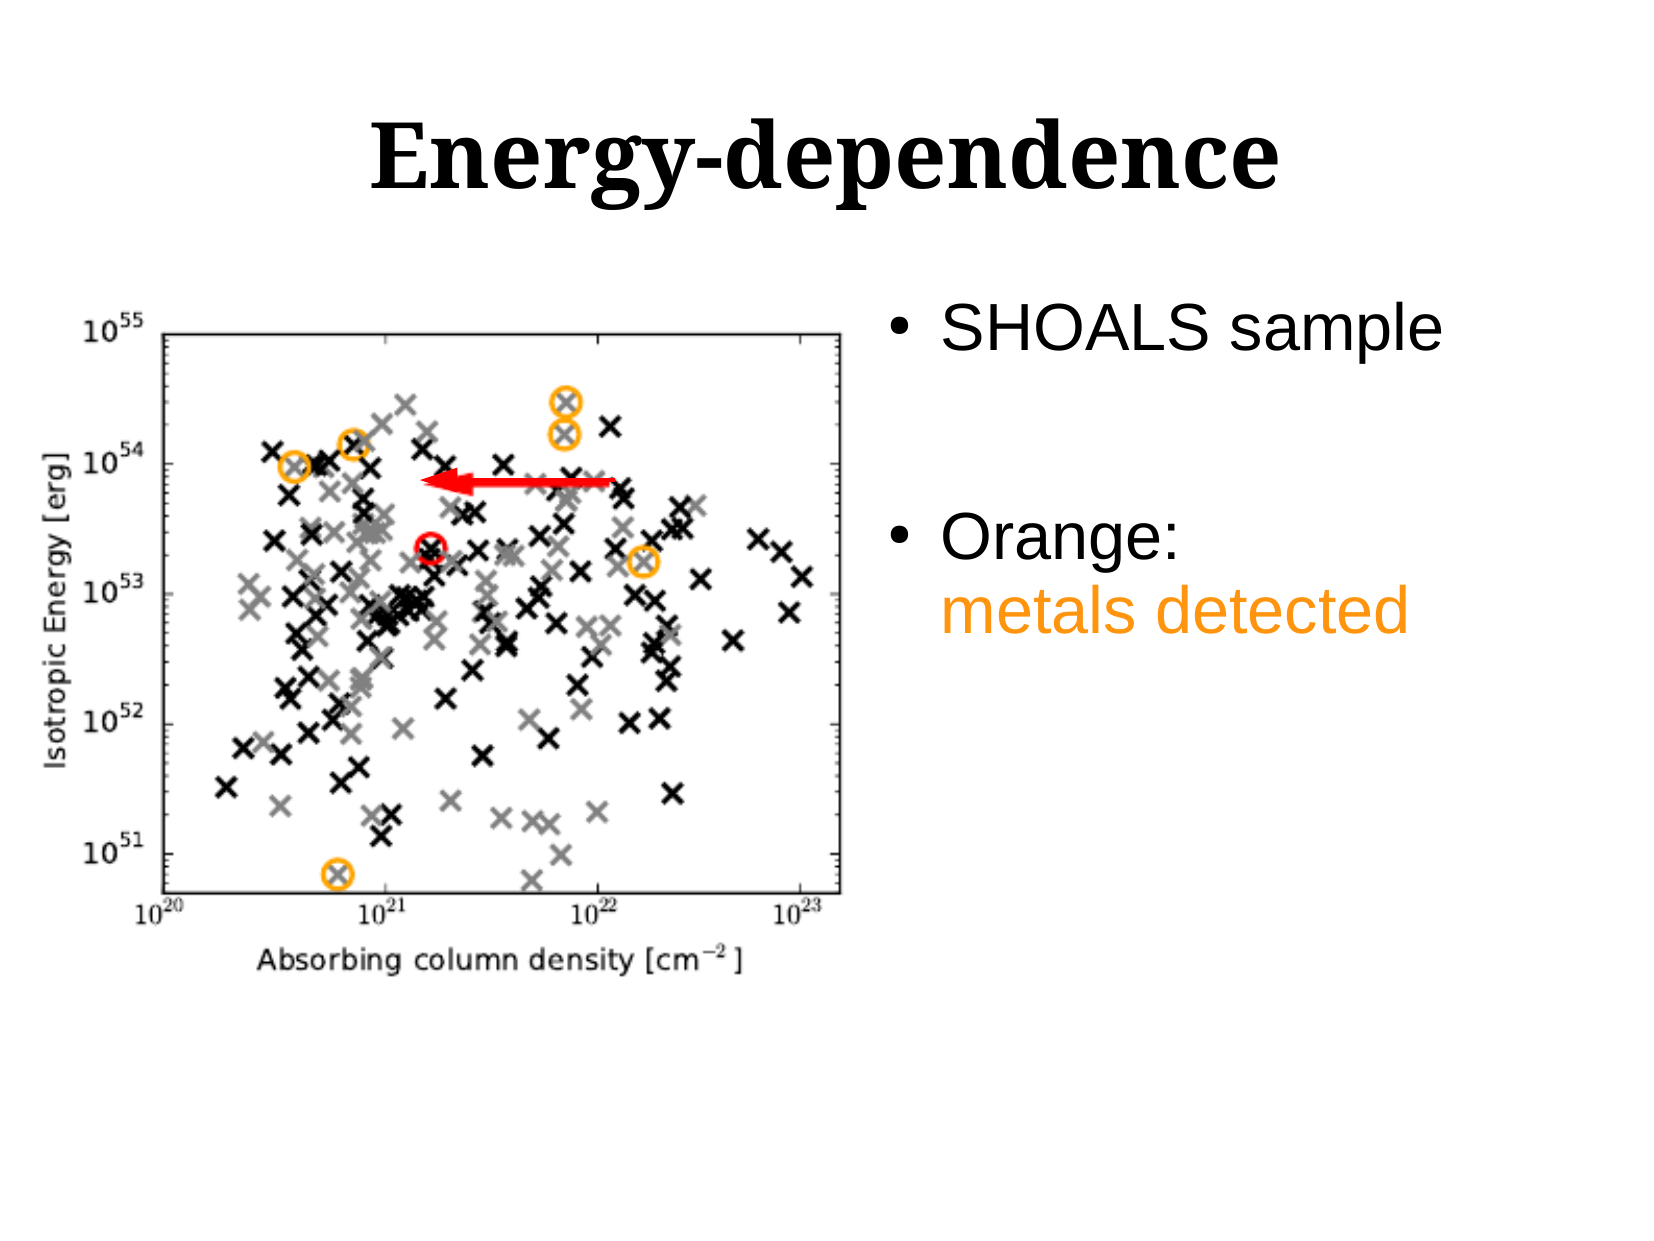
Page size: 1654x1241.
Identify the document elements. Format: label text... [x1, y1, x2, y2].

picture [7, 288, 856, 1010]
title Energy-dependence [82, 49, 1571, 257]
list SHOALS sample Orange: metals detected [870, 290, 1621, 1156]
